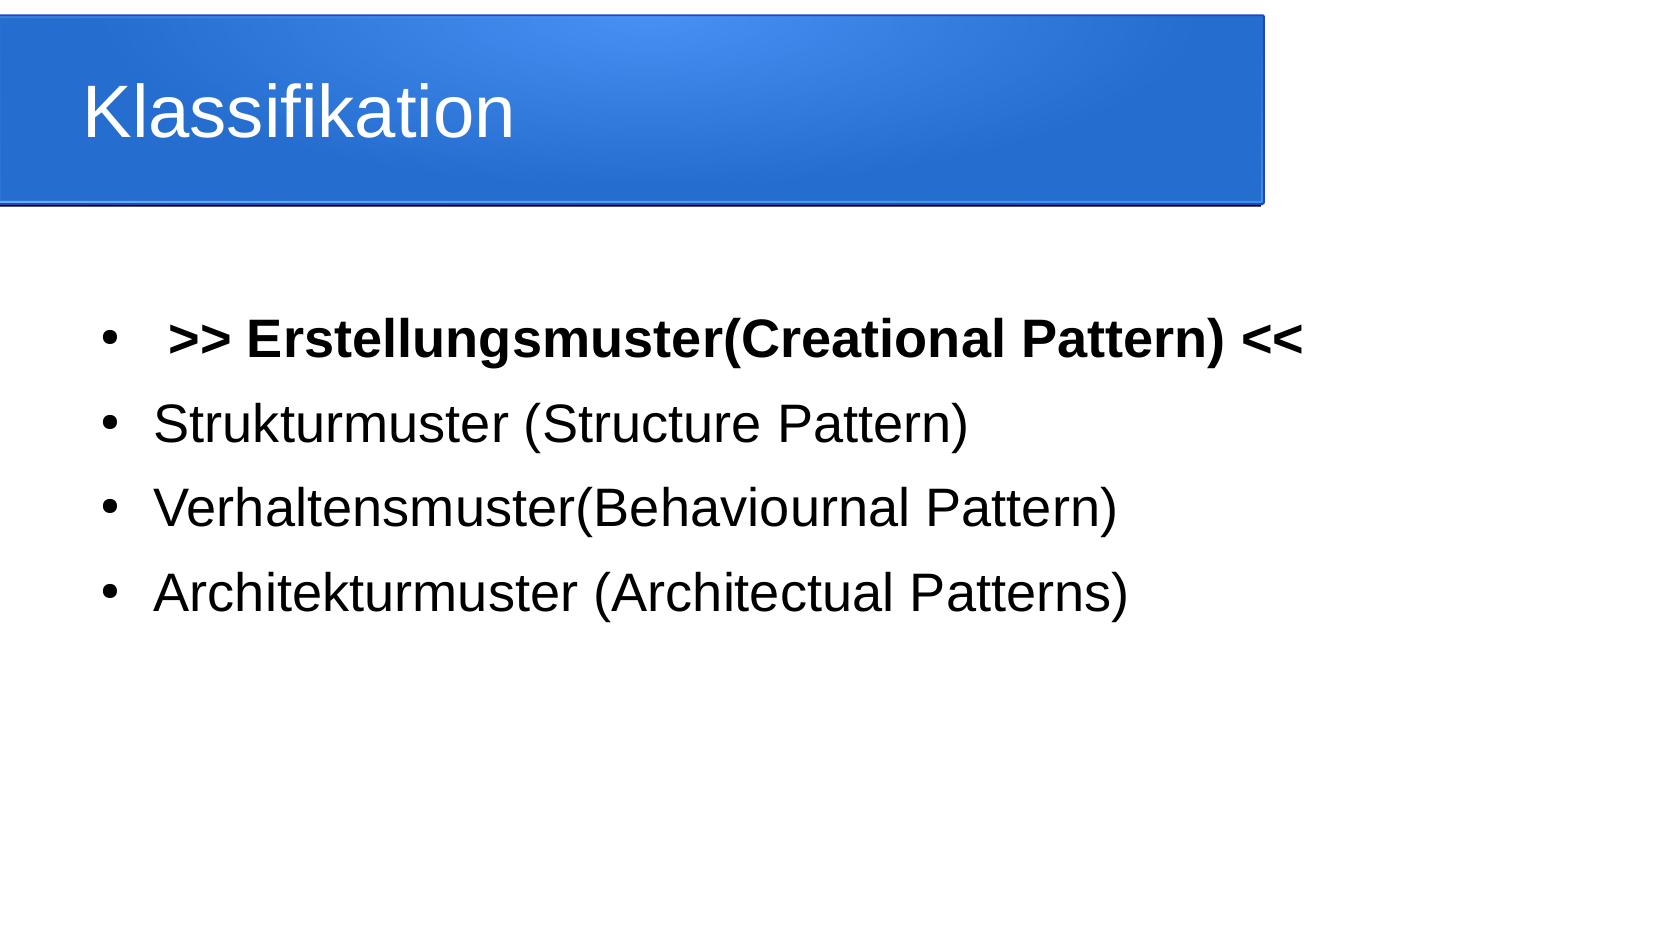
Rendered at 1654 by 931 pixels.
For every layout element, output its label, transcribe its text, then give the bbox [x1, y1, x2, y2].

list >> Erstellungsmuster(Creational Pattern) << Strukturmuster (Structure Pattern) Verhaltensmuster(Behaviournal Pattern) Architekturmuster (Architectual Patterns) [82, 224, 1571, 764]
title Klassifikation [82, 35, 1235, 189]
